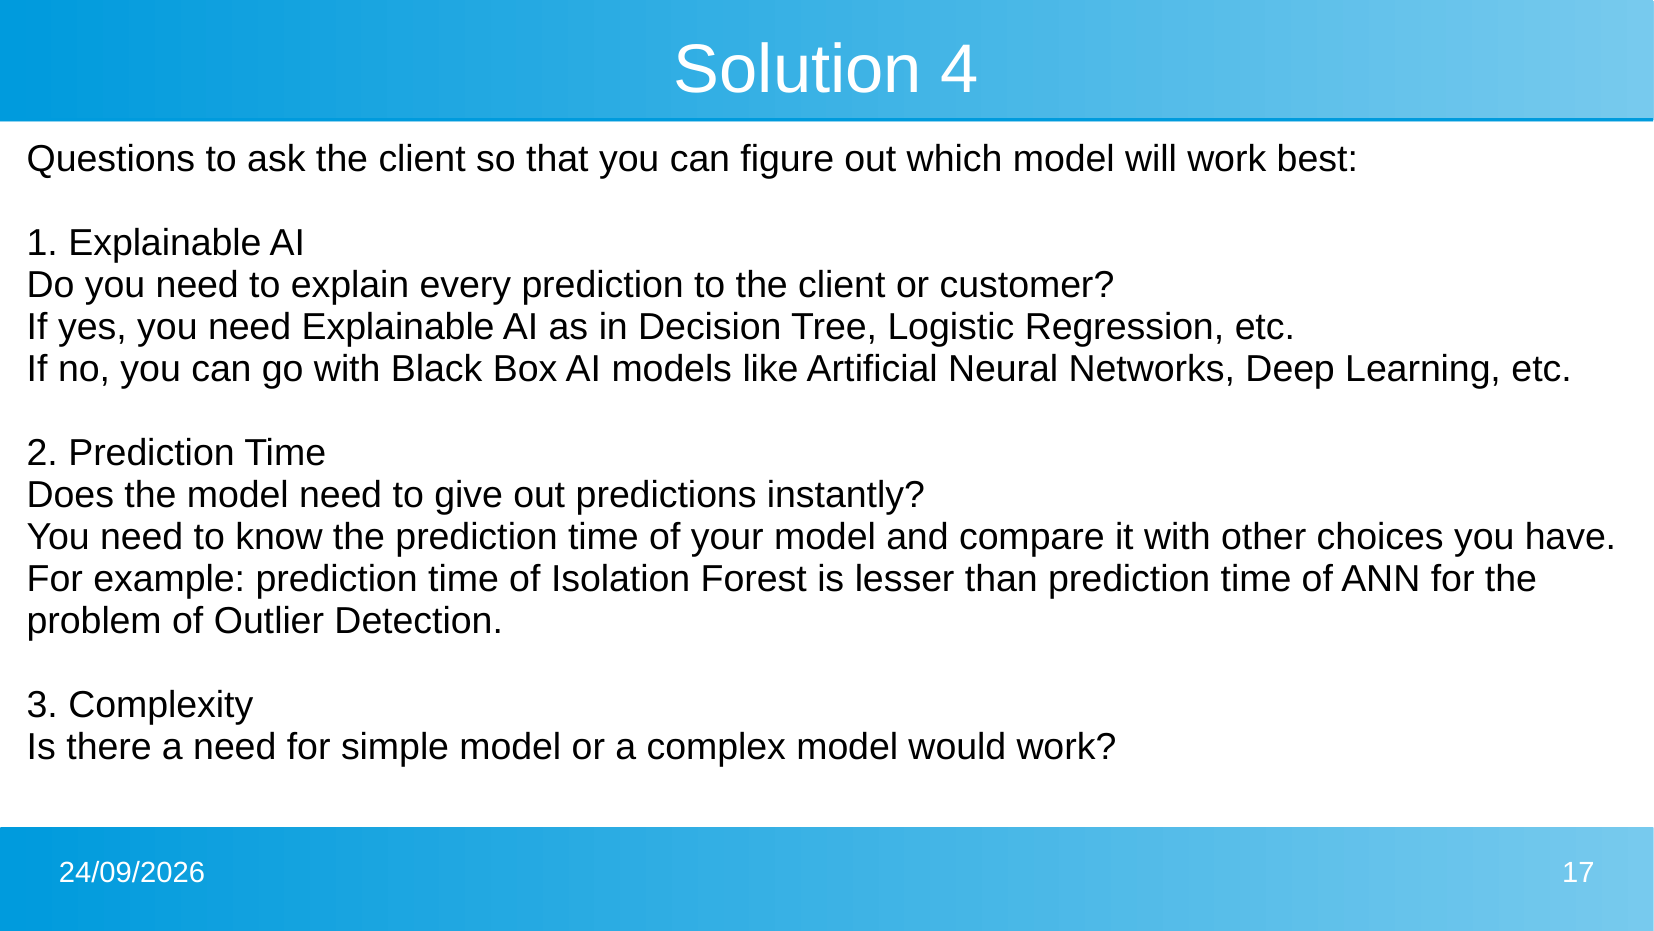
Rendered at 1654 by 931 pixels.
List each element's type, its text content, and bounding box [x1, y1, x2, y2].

title Solution 4 [59, 29, 1595, 108]
text_box Questions to ask the client so that you can figure out which model will work best: 1. Explainable AI Do you need to explain every prediction to the client or customer? If yes, you need Explainable AI as in Decision Tree, Logistic Regression, etc. If no, you can go with Black Box AI models like Artificial Neural Networks, Deep Learning, etc. 2. Prediction Time Does the model need to give out predictions instantly? You need to know the prediction time of your model and compare it with other choices you have. For example: prediction time of Isolation Forest is lesser than prediction time of ANN for the problem of Outlier Detection. 3. Complexity Is there a need for simple model or a complex model would work? [11, 129, 1654, 775]
